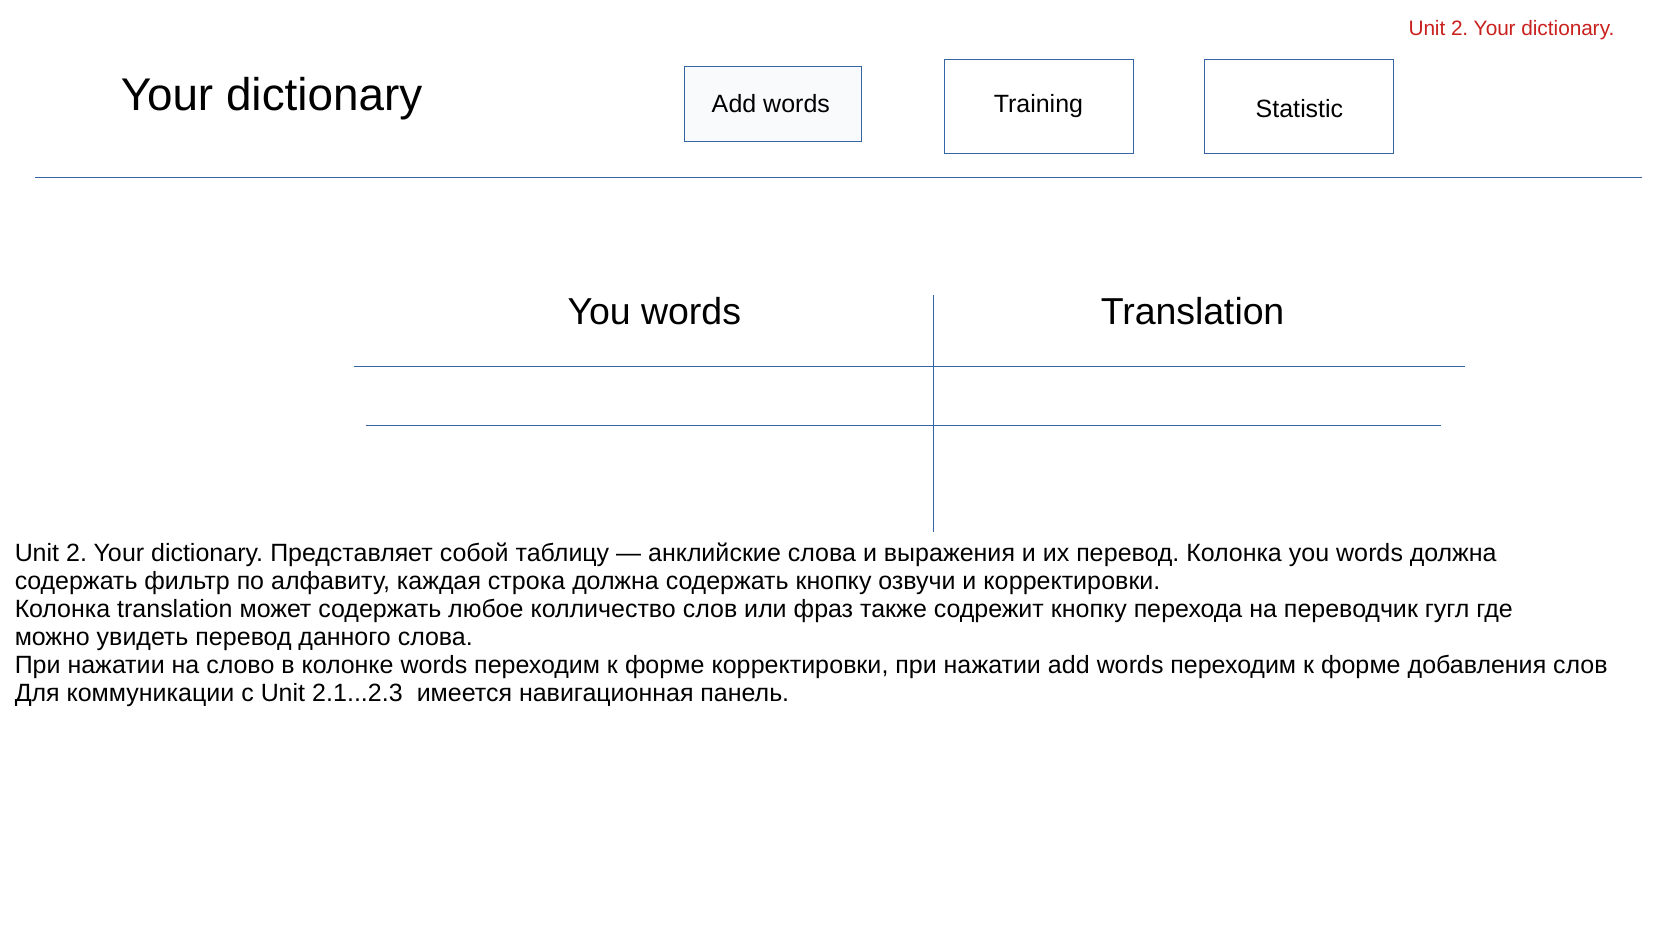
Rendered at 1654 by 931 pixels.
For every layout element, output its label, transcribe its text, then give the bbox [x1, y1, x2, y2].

text_box Translation [1086, 283, 1300, 341]
text_box [944, 59, 1134, 154]
text_box You words [552, 283, 756, 341]
subtitle Your dictionary [94, 47, 449, 142]
text_box Unit 2. Your dictionary. Представляет собой таблицу — анклийские слова и выражения и их перевод. Колонка you words должна содержать фильтр по алфавиту, каждая строка должна содержать кнопку озвучи и корректировки. Колонка translation может содержать любое колличество слов или фраз также содрежит кнопку перехода на переводчик гугл где можно увидеть перевод данного слова. При нажатии на слово в колонке words переходим к форме корректировки, при нажатии add words переходим к форме добавления слов Для коммуникации с Unit 2.1...2.3 имеется навигационная панель. [0, 531, 1626, 715]
text_box Unit 2. Your dictionary. [1393, 9, 1630, 48]
text_box [684, 66, 862, 142]
text_box Add words [696, 82, 852, 126]
text_box Training [979, 82, 1099, 126]
text_box [1204, 59, 1394, 154]
text_box Statistic [1240, 87, 1359, 130]
